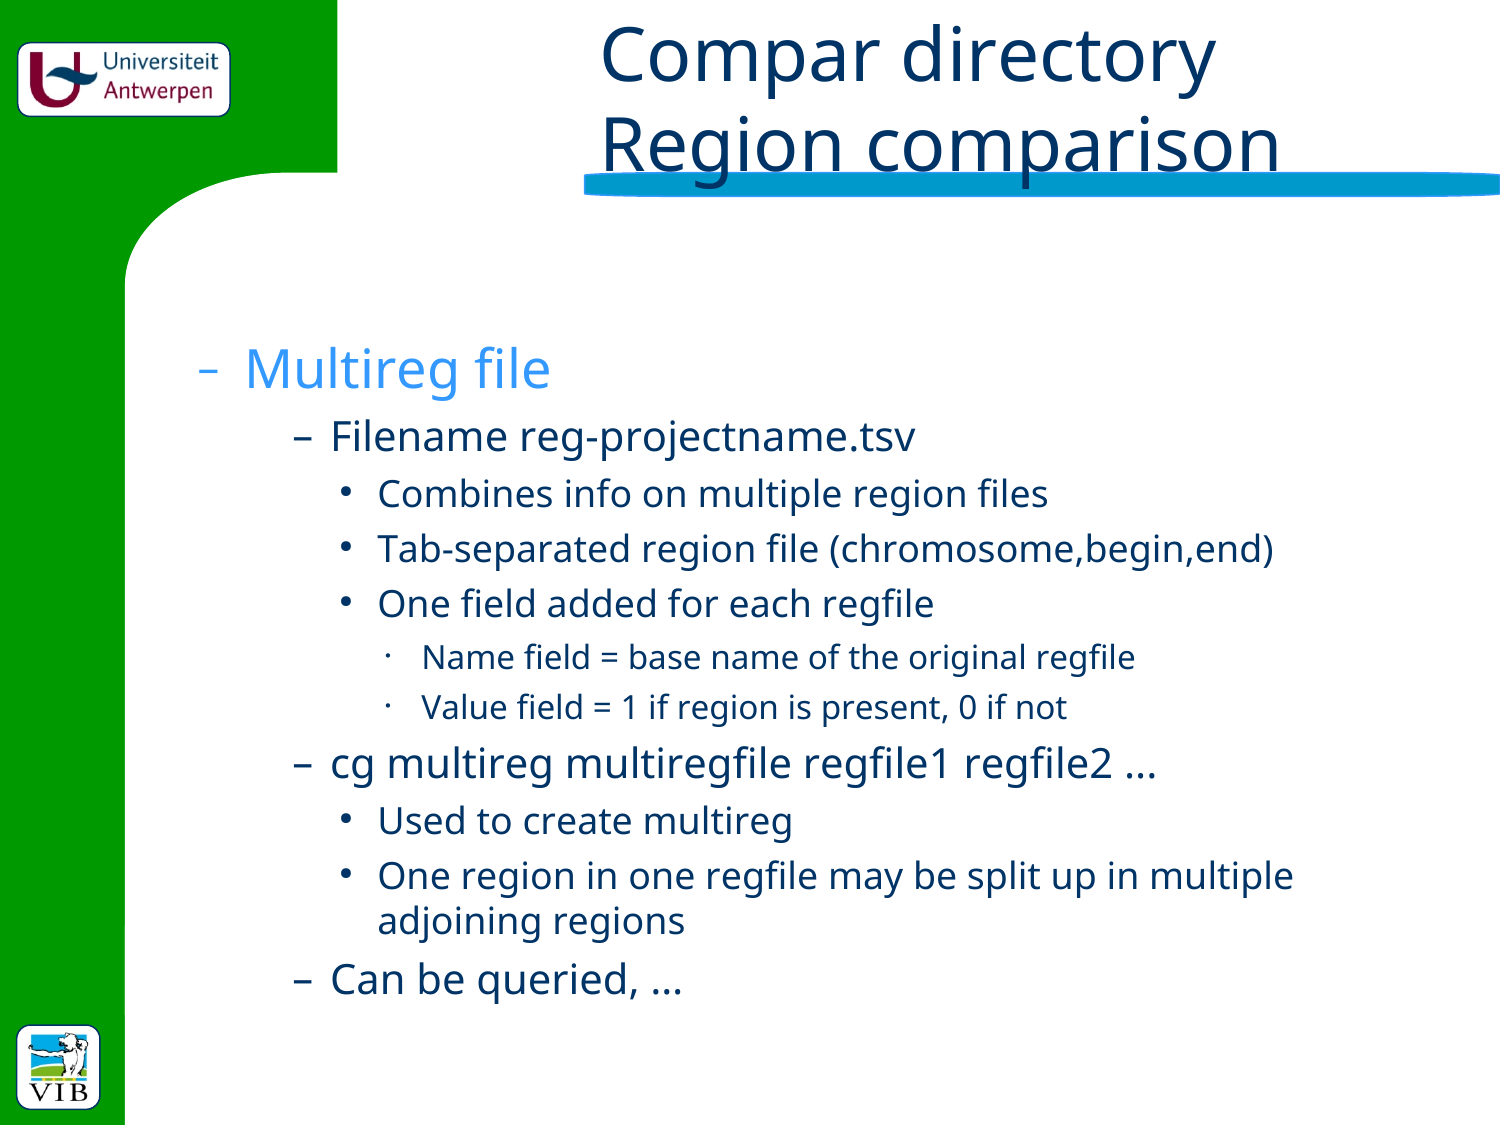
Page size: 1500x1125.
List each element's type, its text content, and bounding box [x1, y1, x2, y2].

list Multireg file Filename reg-projectname.tsv Combines info on multiple region files Tab-separated region file (chromosome,begin,end) One field added for each regfile Name field = base name of the original regfile Value field = 1 if region is present, 0 if not cg multireg multiregfile regfile1 regfile2 ... Used to create multireg One region in one regfile may be split up in multiple adjoining regions Can be queried, … [159, 326, 1465, 1011]
picture [25, 47, 223, 112]
title Compar directory Region comparison [584, 0, 1500, 195]
picture [25, 1029, 91, 1107]
